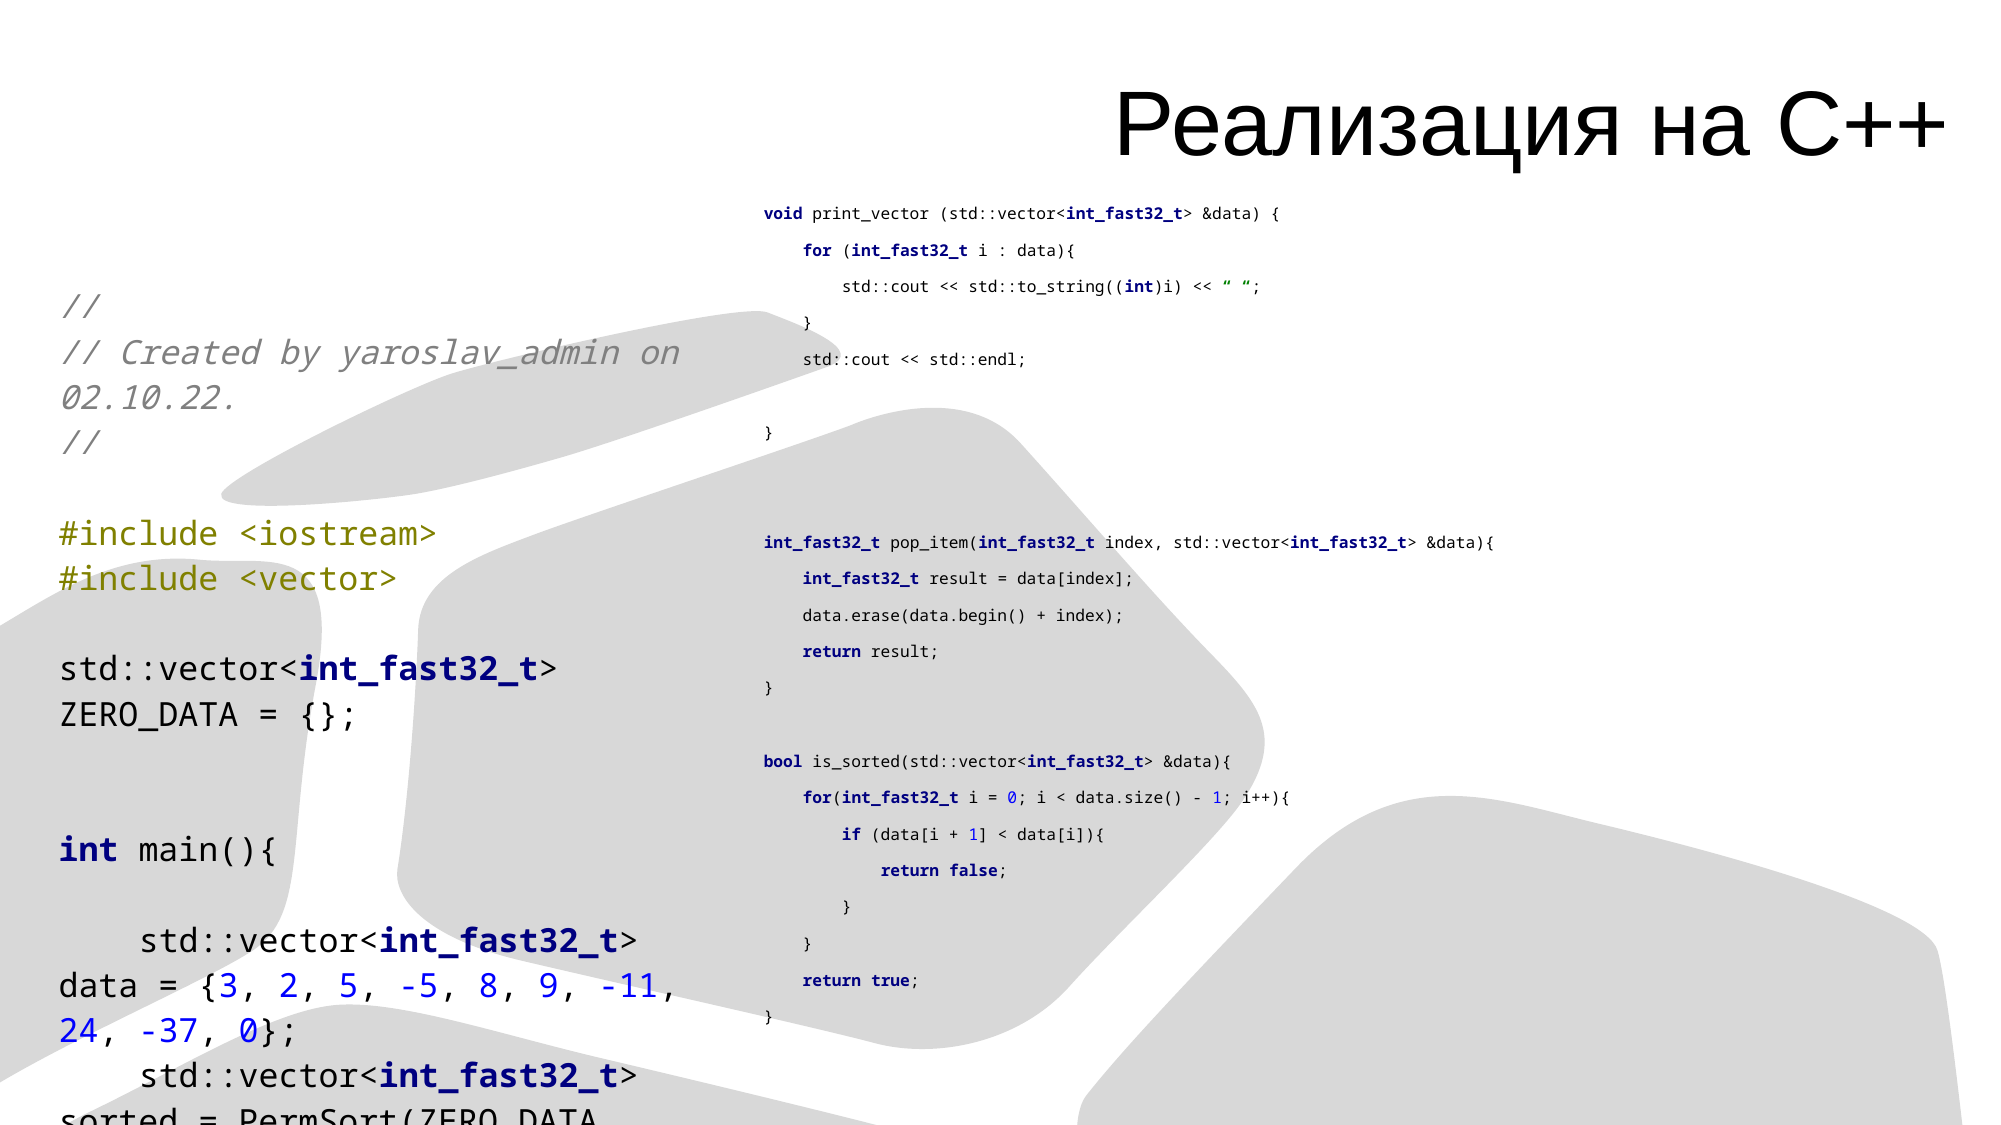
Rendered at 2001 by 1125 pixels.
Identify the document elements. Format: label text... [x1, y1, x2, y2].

title Реализация на C++ [1070, 29, 1994, 218]
list void print_vector (std::vector<int_fast32_t> &data) { for (int_fast32_t i : data){ std::cout << std::to_string((int)i) << “ “; } std::cout << std::endl; } int_fast32_t pop_item(int_fast32_t index, std::vector<int_fast32_t> &data){ int_fast32_t result = data[index]; data.erase(data.begin() + index); return result; } bool is_sorted(std::vector<int_fast32_t> &data){ for(int_fast32_t i = 0; i < data.size() - 1; i++){ if (data[i + 1] < data[i]){ return false; } } return true; } [748, 194, 1993, 1052]
text_box // // Created by yaroslav_admin on 02.10.22. // #include <iostream> #include <vector> std::vector<int_fast32_t> ZERO_DATA = {}; int main(){ std::vector<int_fast32_t> data = {3, 2, 5, -5, 8, 9, -11, 24, -37, 0}; std::vector<int_fast32_t> sorted = PermSort(ZERO_DATA, data); print_vector(sorted); return 0; } [43, 275, 750, 1091]
